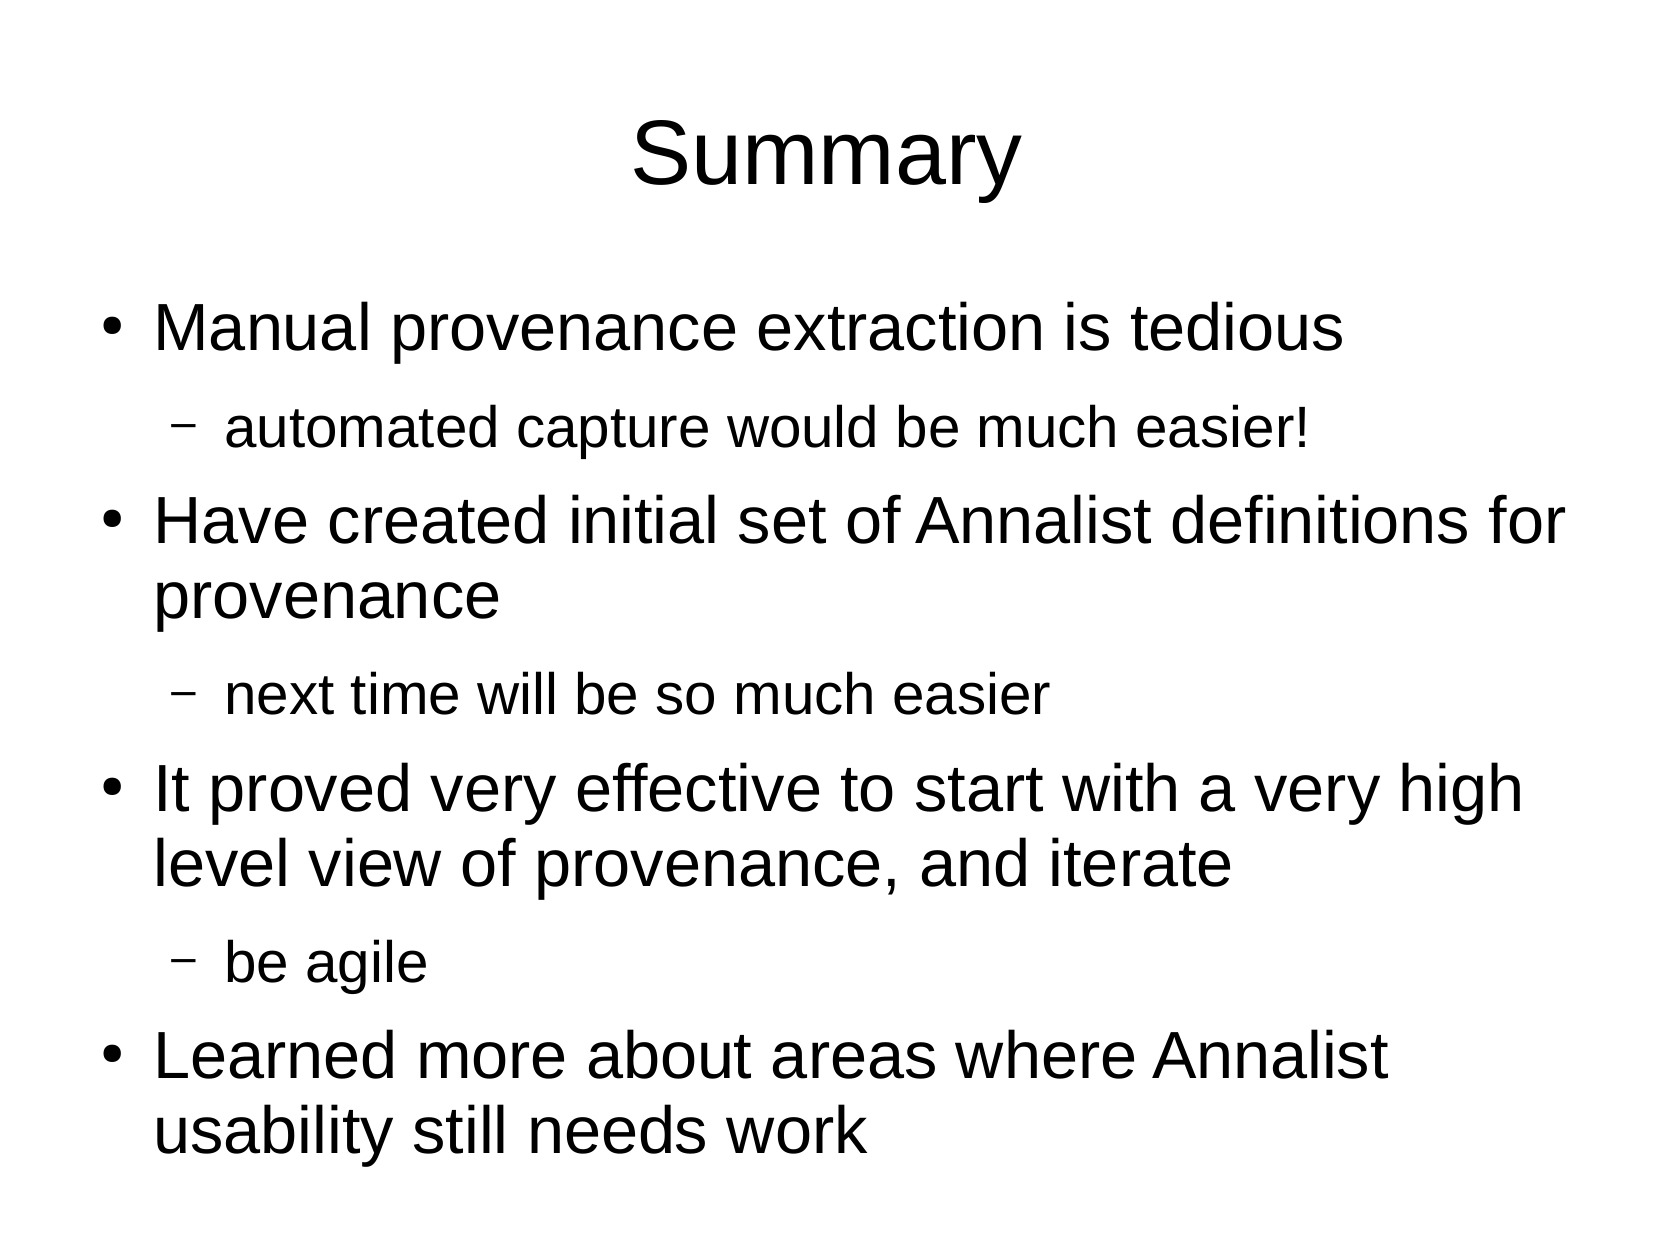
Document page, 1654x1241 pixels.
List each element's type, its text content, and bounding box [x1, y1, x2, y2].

list Manual provenance extraction is tedious automated capture would be much easier! Have created initial set of Annalist definitions for provenance next time will be so much easier It proved very effective to start with a very high level view of provenance, and iterate be agile Learned more about areas where Annalist usability still needs work [82, 290, 1571, 1165]
title Summary [82, 49, 1571, 257]
